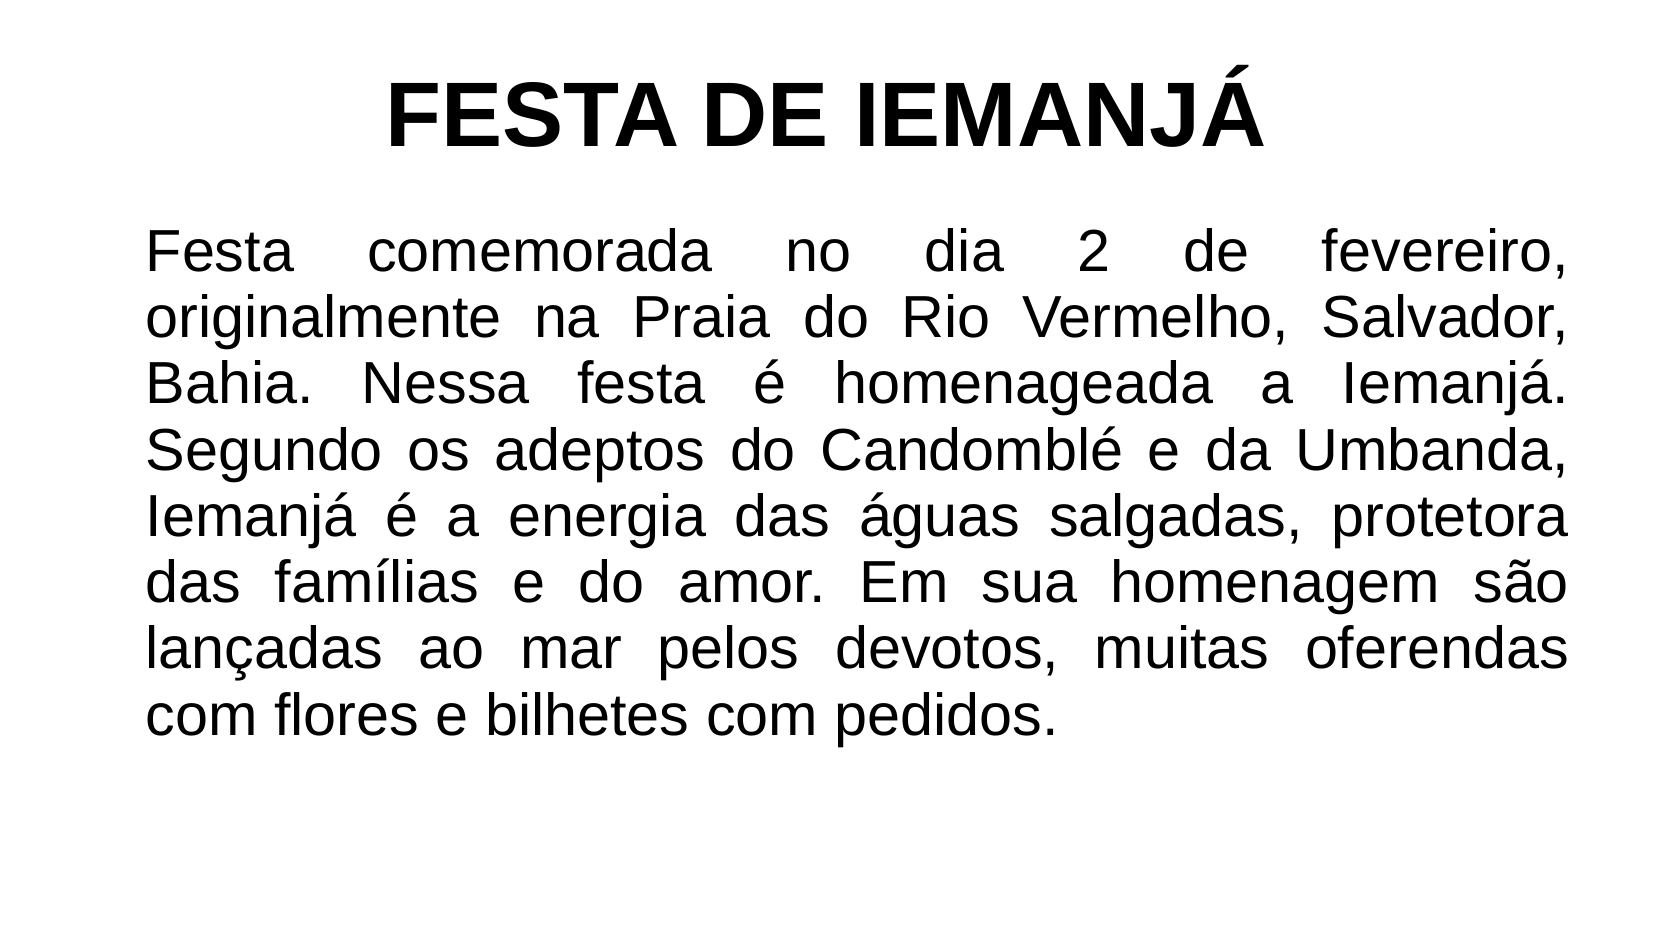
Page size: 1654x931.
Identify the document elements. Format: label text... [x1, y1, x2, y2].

list Festa comemorada no dia 2 de fevereiro, originalmente na Praia do Rio Vermelho, Salvador, Bahia. Nessa festa é homenageada a Iemanjá. Segundo os adeptos do Candomblé e da Umbanda, Iemanjá é a energia das águas salgadas, protetora das famílias e do amor. Em sua homenagem são lançadas ao mar pelos devotos, muitas oferendas com flores e bilhetes com pedidos. [82, 217, 1571, 758]
title FESTA DE IEMANJÁ [82, 37, 1571, 193]
